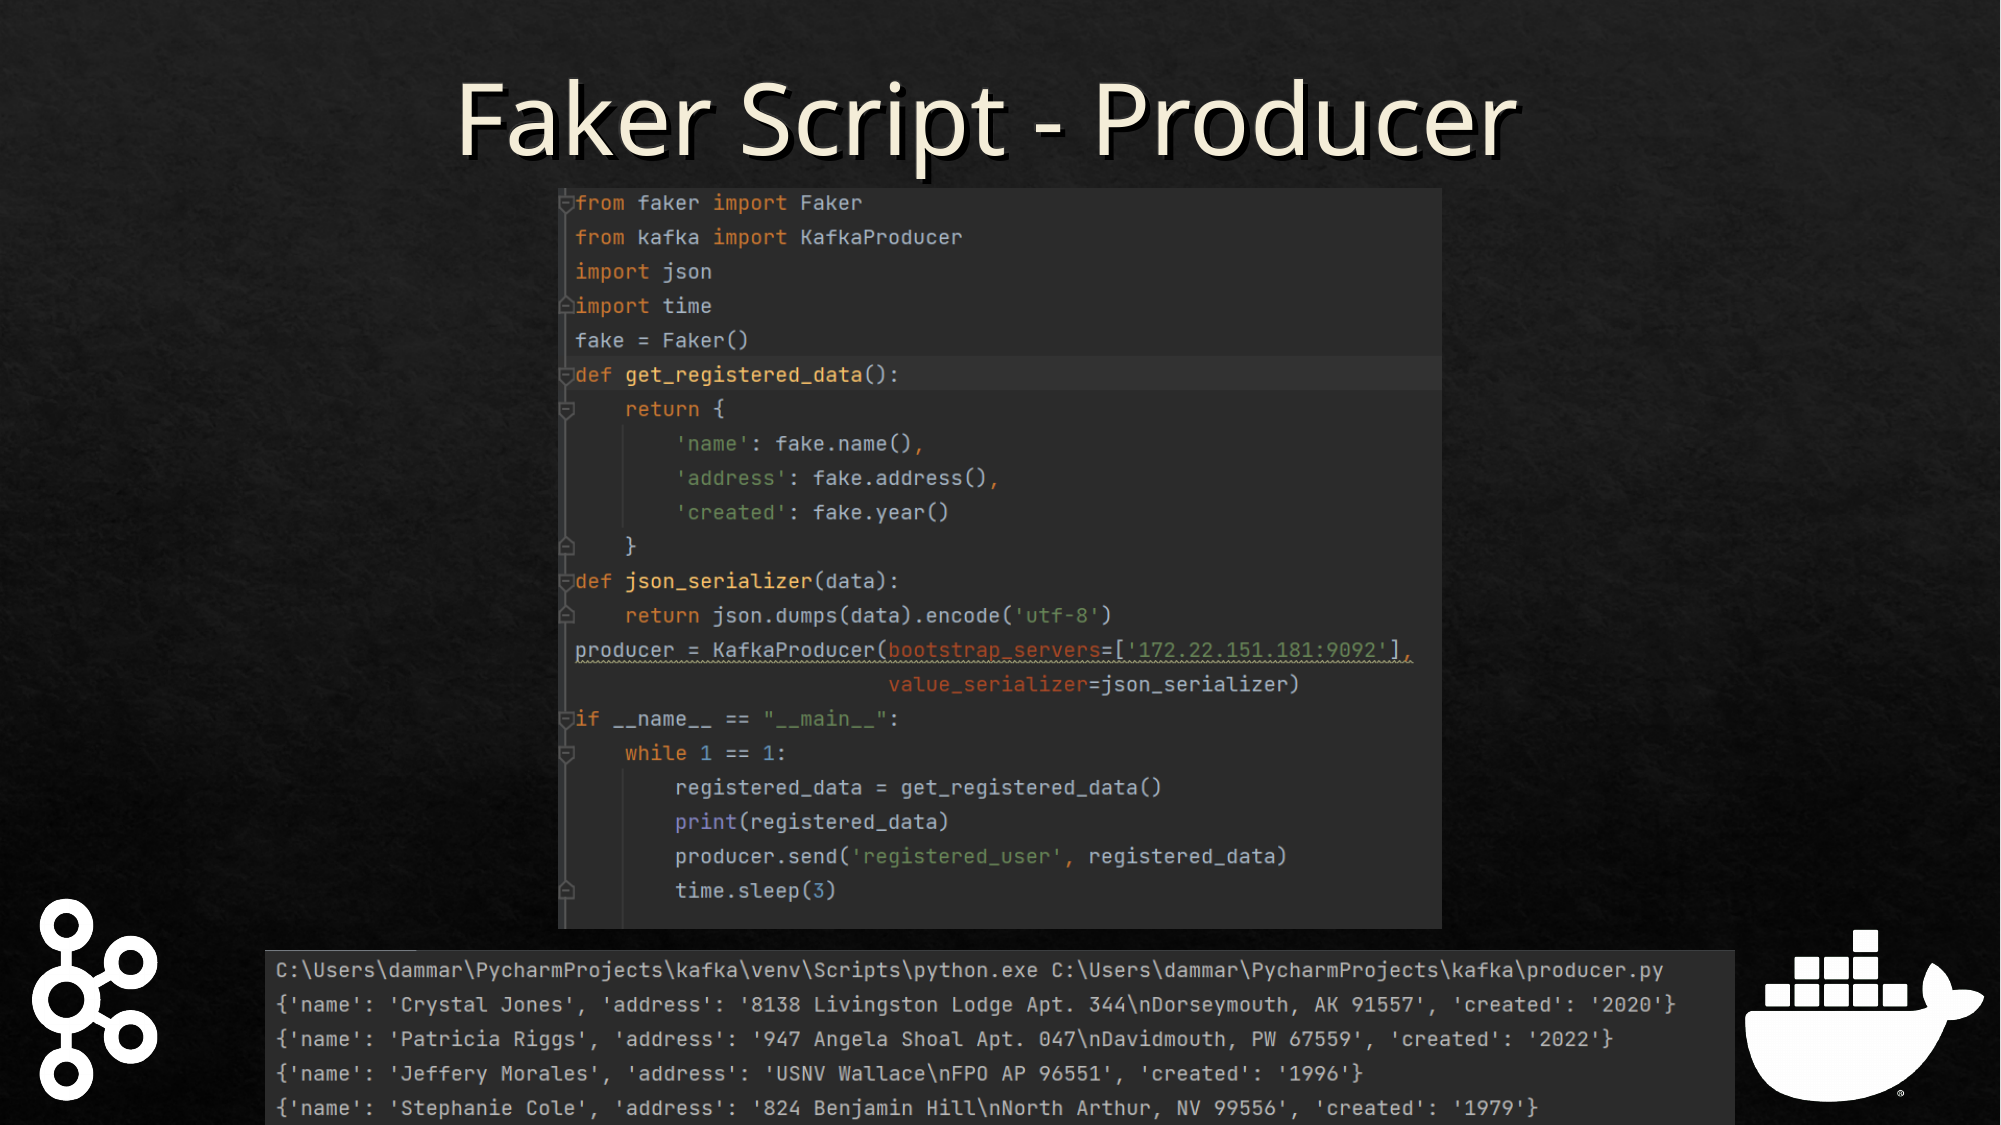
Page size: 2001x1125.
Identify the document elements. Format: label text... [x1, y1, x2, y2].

picture [0, 874, 220, 1125]
picture [1743, 928, 1986, 1103]
title Faker Script - Producer [150, 19, 1850, 226]
picture [265, 951, 1735, 1125]
picture [558, 188, 1442, 929]
